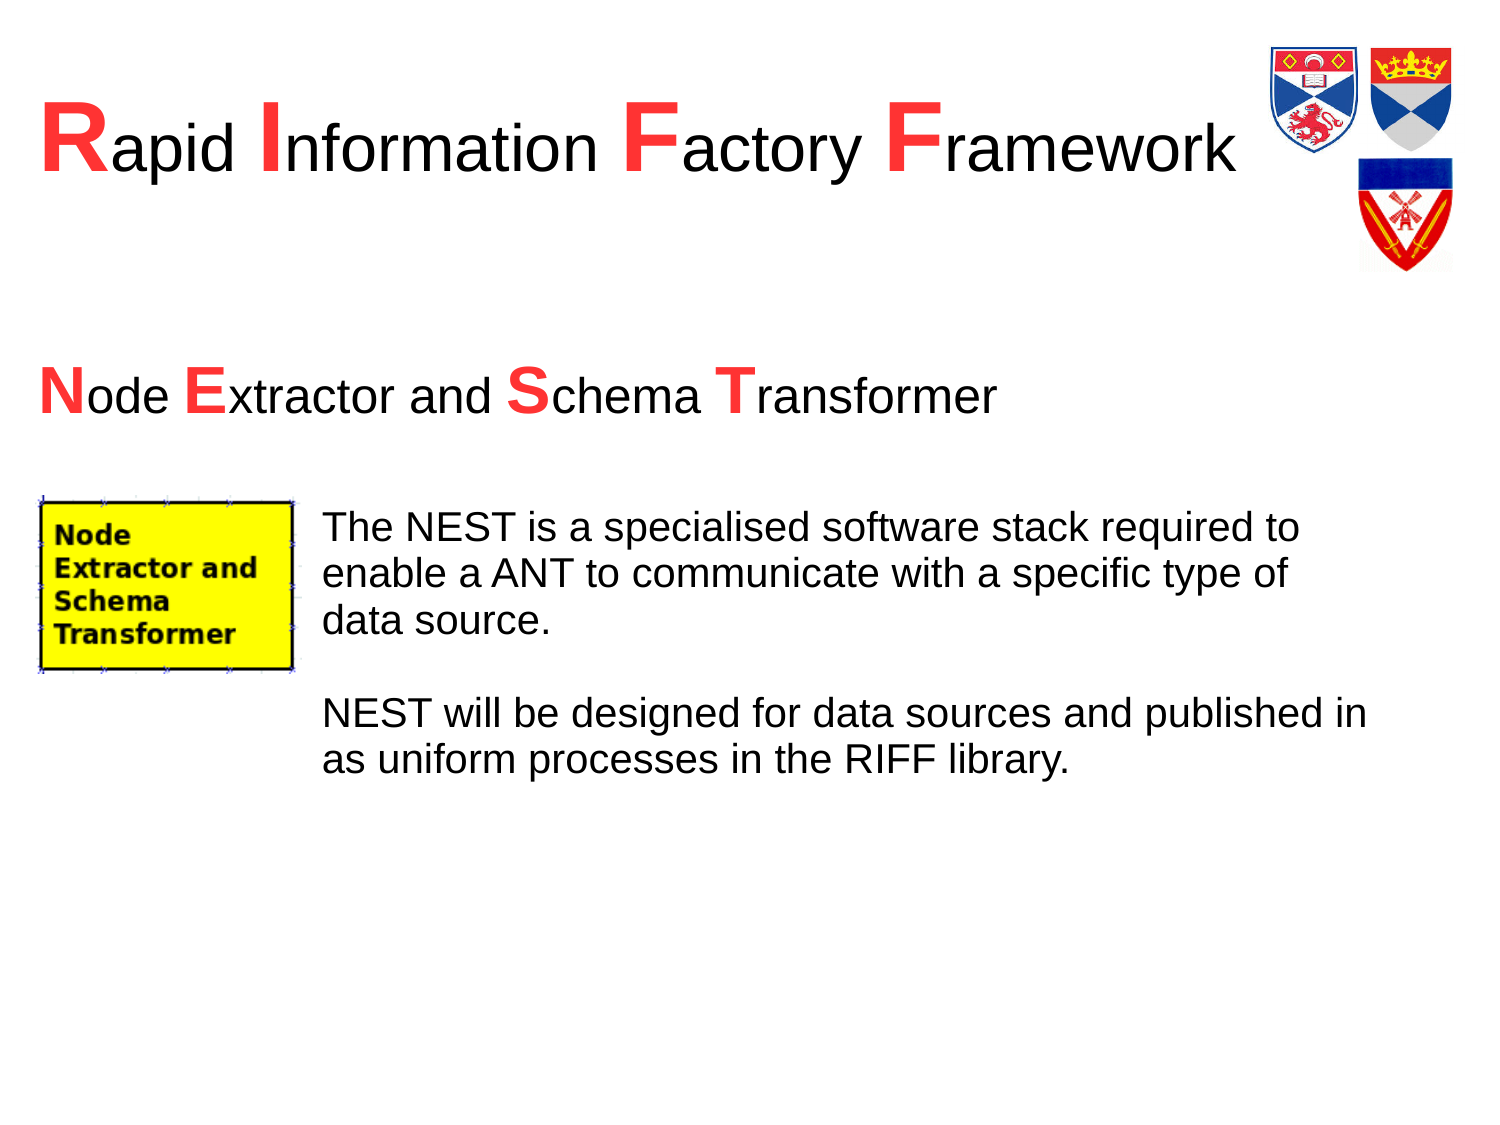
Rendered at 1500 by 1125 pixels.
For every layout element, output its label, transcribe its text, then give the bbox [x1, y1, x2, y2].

picture [1268, 45, 1465, 154]
picture [35, 495, 302, 674]
text_box Rapid Information Factory Framework [23, 73, 1269, 201]
picture [1358, 158, 1453, 272]
text_box The NEST is a specialised software stack required to enable a ANT to communicate with a specific type of data source. NEST will be designed for data sources and published in as uniform processes in the RIFF library. [307, 496, 1394, 827]
text_box Node Extractor and Schema Transformer [23, 345, 1458, 438]
